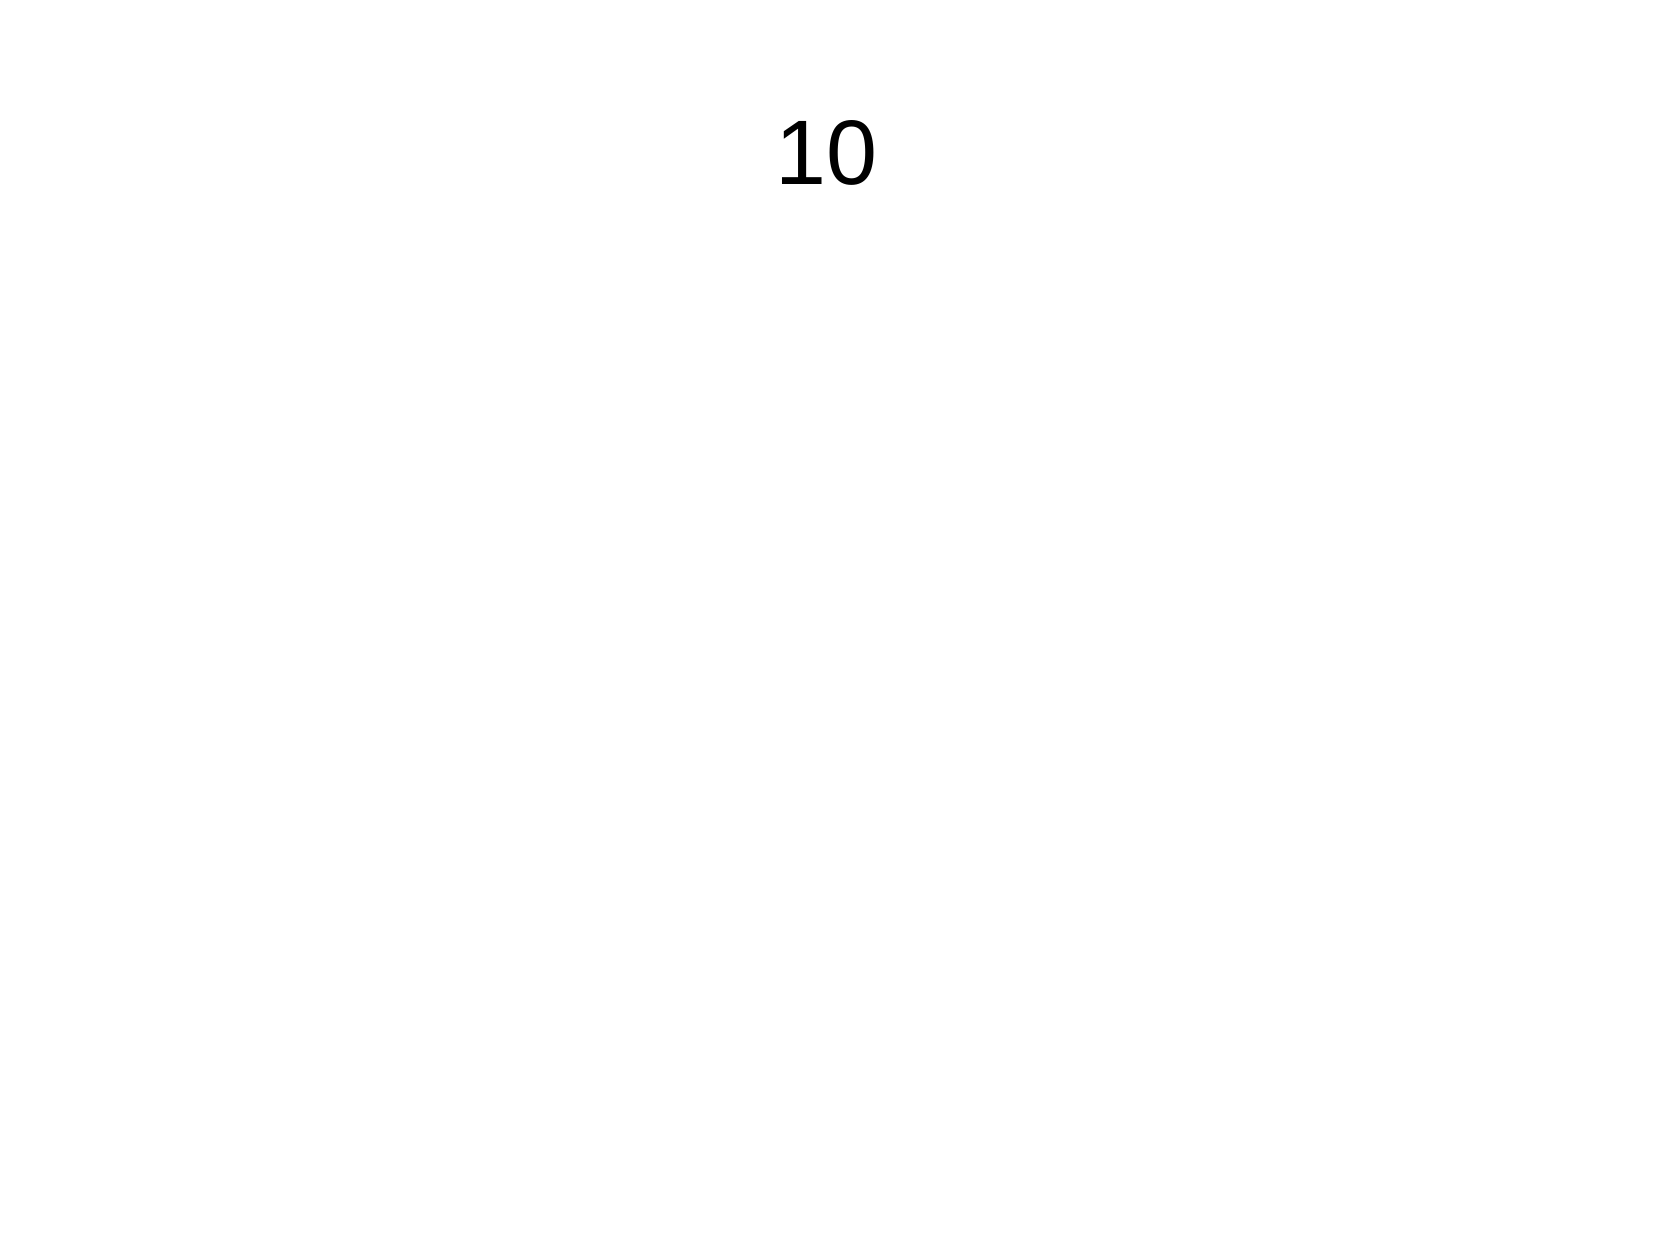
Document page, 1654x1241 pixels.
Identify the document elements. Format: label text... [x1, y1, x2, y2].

title 10 [82, 49, 1571, 257]
